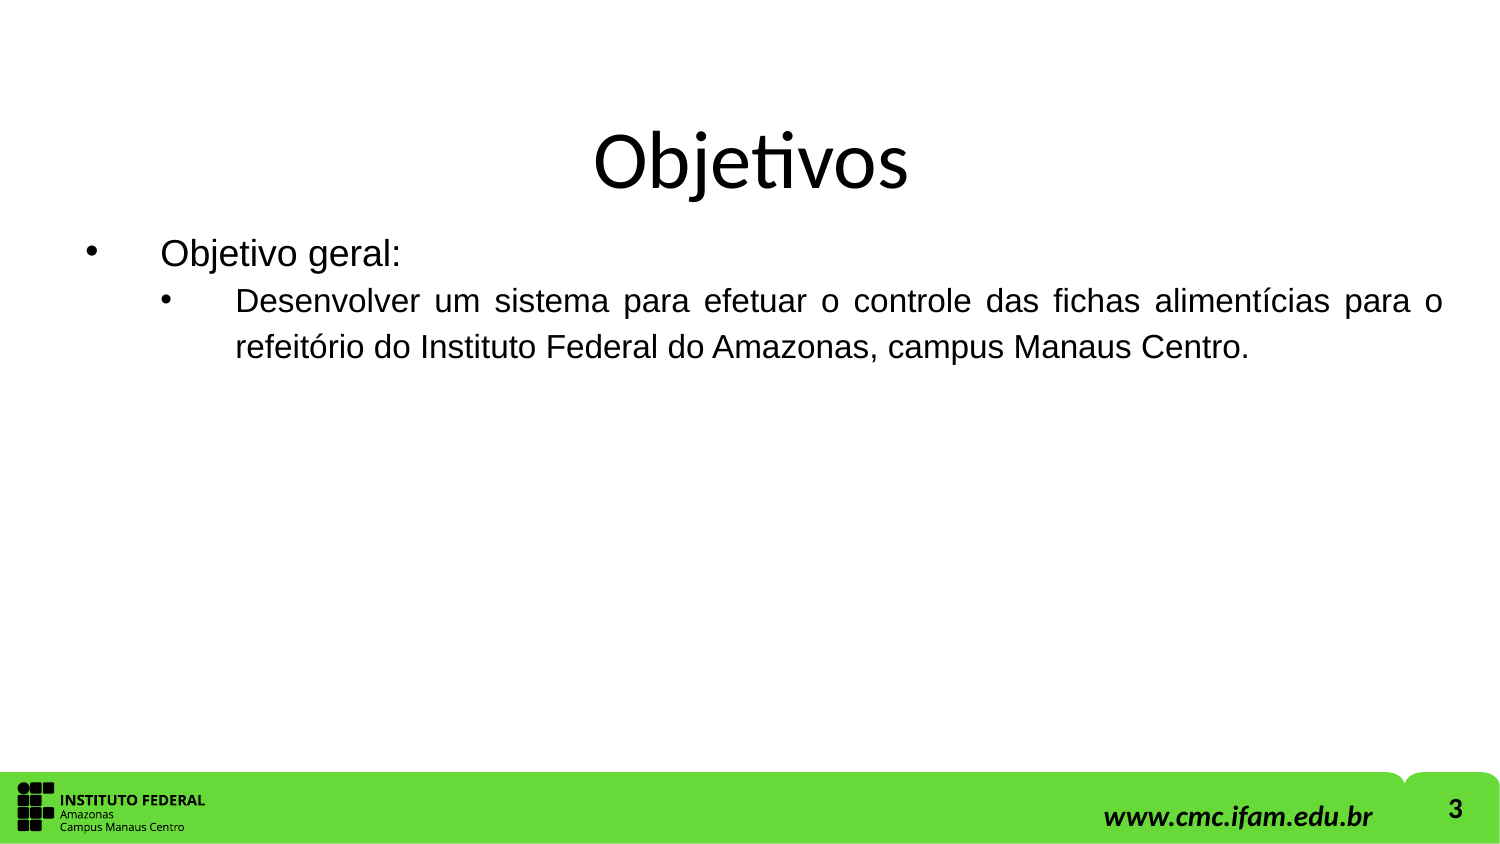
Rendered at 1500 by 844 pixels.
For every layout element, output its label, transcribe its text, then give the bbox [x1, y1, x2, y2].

slide_number 3 [1411, 784, 1500, 830]
subtitle Objetivo geral: Desenvolver um sistema para efetuar o controle das fichas alimentícias para o refeitório do Instituto Federal do Amazonas, campus Manaus Centro. [70, 221, 1461, 641]
text_box www.cmc.ifam.edu.br [927, 789, 1388, 840]
text_box [0, 772, 1500, 844]
title Objetivos [54, 119, 1449, 191]
